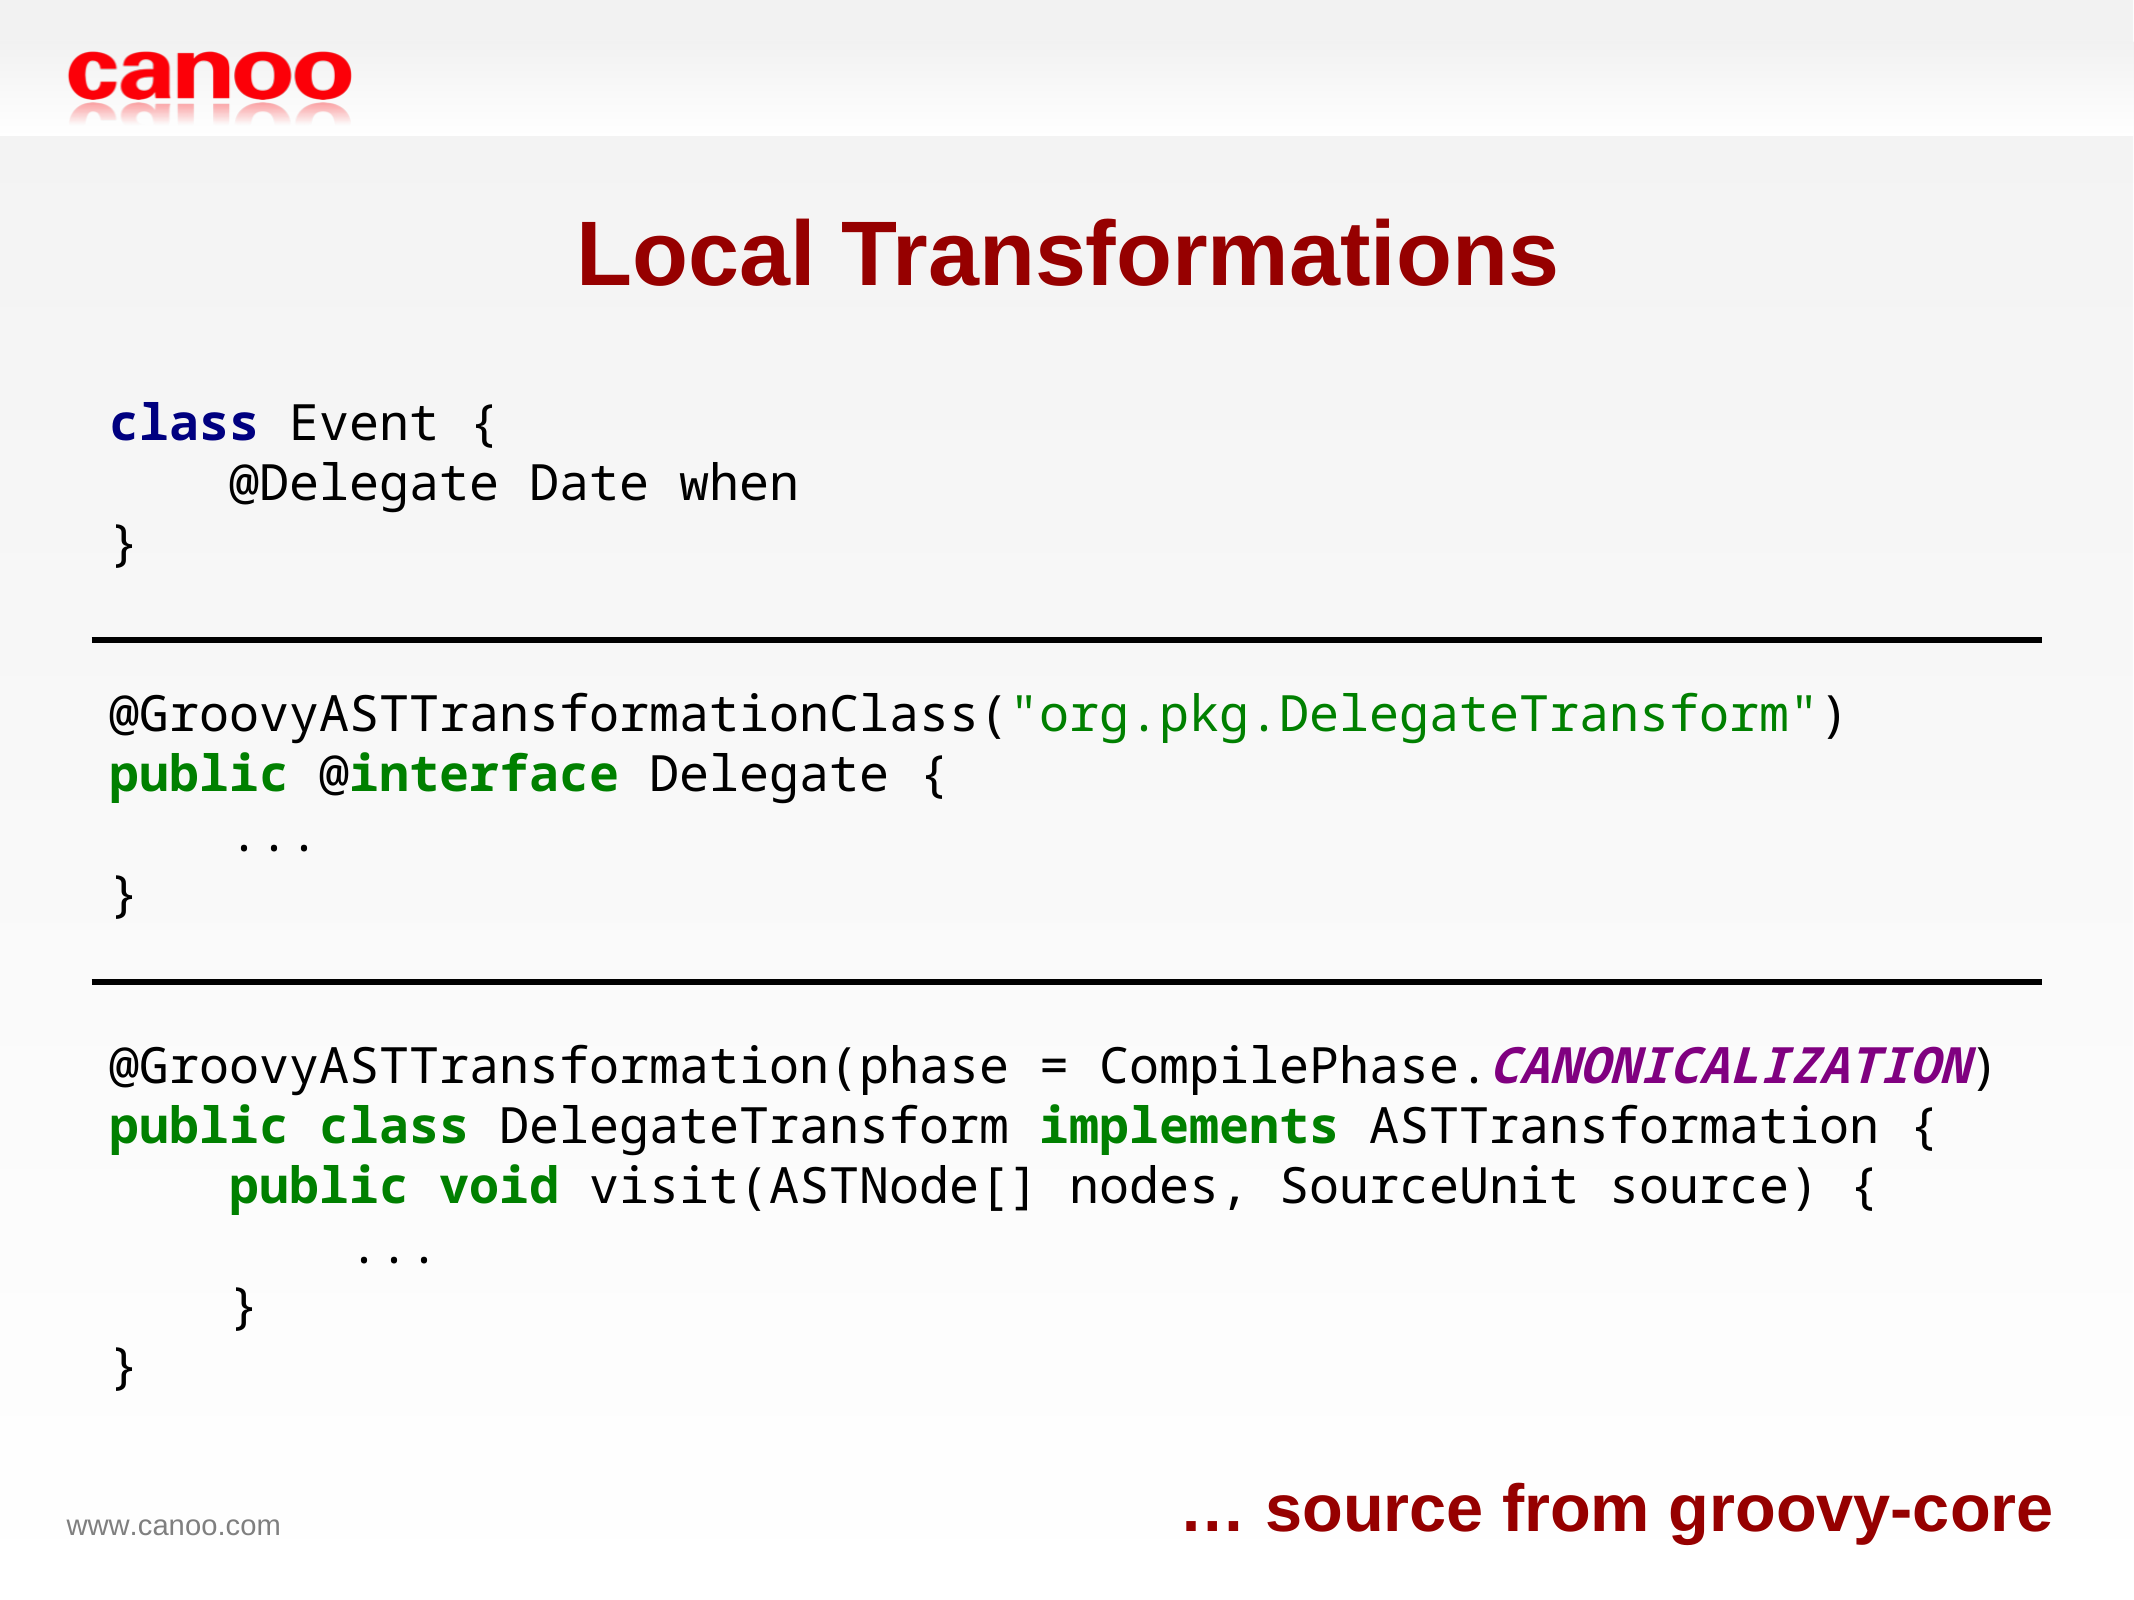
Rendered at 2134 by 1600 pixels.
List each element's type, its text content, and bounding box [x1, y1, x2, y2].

title … source from groovy-core [50, 1450, 2063, 1560]
title Local Transformations [62, 185, 2075, 313]
text_box class Event { @Delegate Date when } @GroovyASTTransformationClass("org.pkg.DelegateTransform") public @interface Delegate { ... } @GroovyASTTransformation(phase = CompilePhase.CANONICALIZATION) public class DelegateTransform implements ASTTransformation { public void visit(ASTNode[] nodes, SourceUnit source) { ... } } [109, 371, 2024, 637]
text_box class Event { @Delegate Date when } @GroovyASTTransformationClass("org.pkg.DelegateTransform") public @interface Delegate { ... } @GroovyASTTransformation(phase = CompilePhase.CANONICALIZATION) public class DelegateTransform implements ASTTransformation { public void visit(ASTNode[] nodes, SourceUnit source) { ... } } [109, 643, 2024, 979]
picture [65, 48, 353, 154]
text_box class Event { @Delegate Date when } @GroovyASTTransformationClass("org.pkg.DelegateTransform") public @interface Delegate { ... } @GroovyASTTransformation(phase = CompilePhase.CANONICALIZATION) public class DelegateTransform implements ASTTransformation { public void visit(ASTNode[] nodes, SourceUnit source) { ... } } [109, 985, 2024, 1413]
